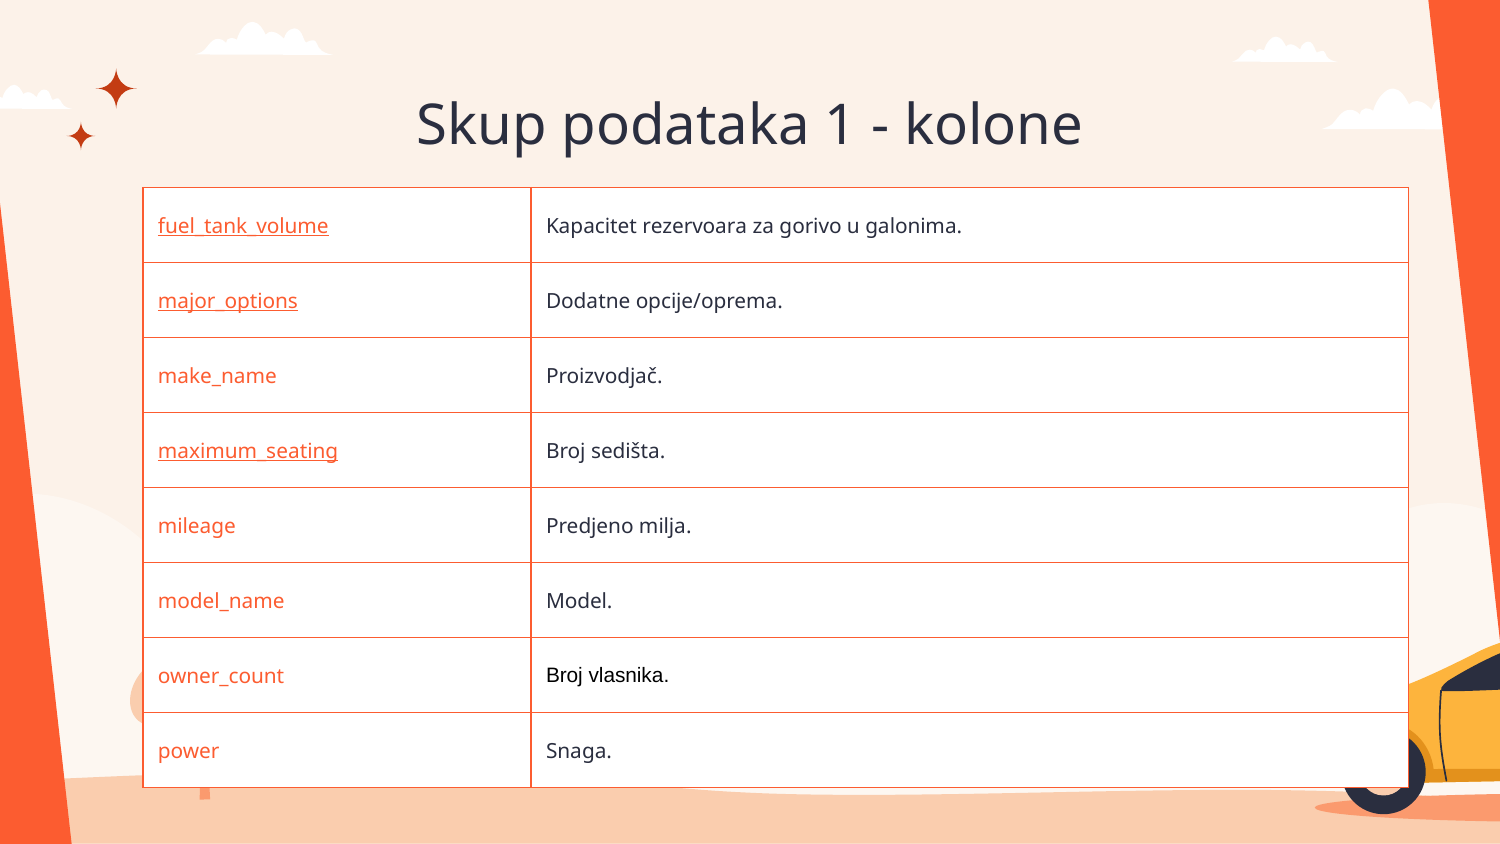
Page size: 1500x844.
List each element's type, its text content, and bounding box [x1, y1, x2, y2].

table_cell major_options [144, 263, 530, 337]
table_cell make_name [144, 338, 530, 412]
table_cell Snaga. [532, 713, 1408, 787]
table_header fuel_tank_volume [144, 188, 530, 262]
table_cell owner_count [144, 638, 530, 712]
table_cell mileage [144, 488, 530, 562]
table_cell maximum_seating [144, 413, 530, 487]
table_cell Broj sedišta. [532, 413, 1408, 487]
table_cell Proizvodjač. [532, 338, 1408, 412]
table_cell Broj vlasnika. [532, 638, 1408, 712]
table_cell Predjeno milja. [532, 488, 1408, 562]
table_cell model_name [144, 563, 530, 637]
table_cell power [144, 713, 530, 787]
title Skup podataka 1 - kolone [118, 72, 1382, 167]
table_cell Dodatne opcije/oprema. [532, 263, 1408, 337]
table_cell Model. [532, 563, 1408, 637]
table_header Kapacitet rezervoara za gorivo u galonima. [532, 188, 1408, 262]
